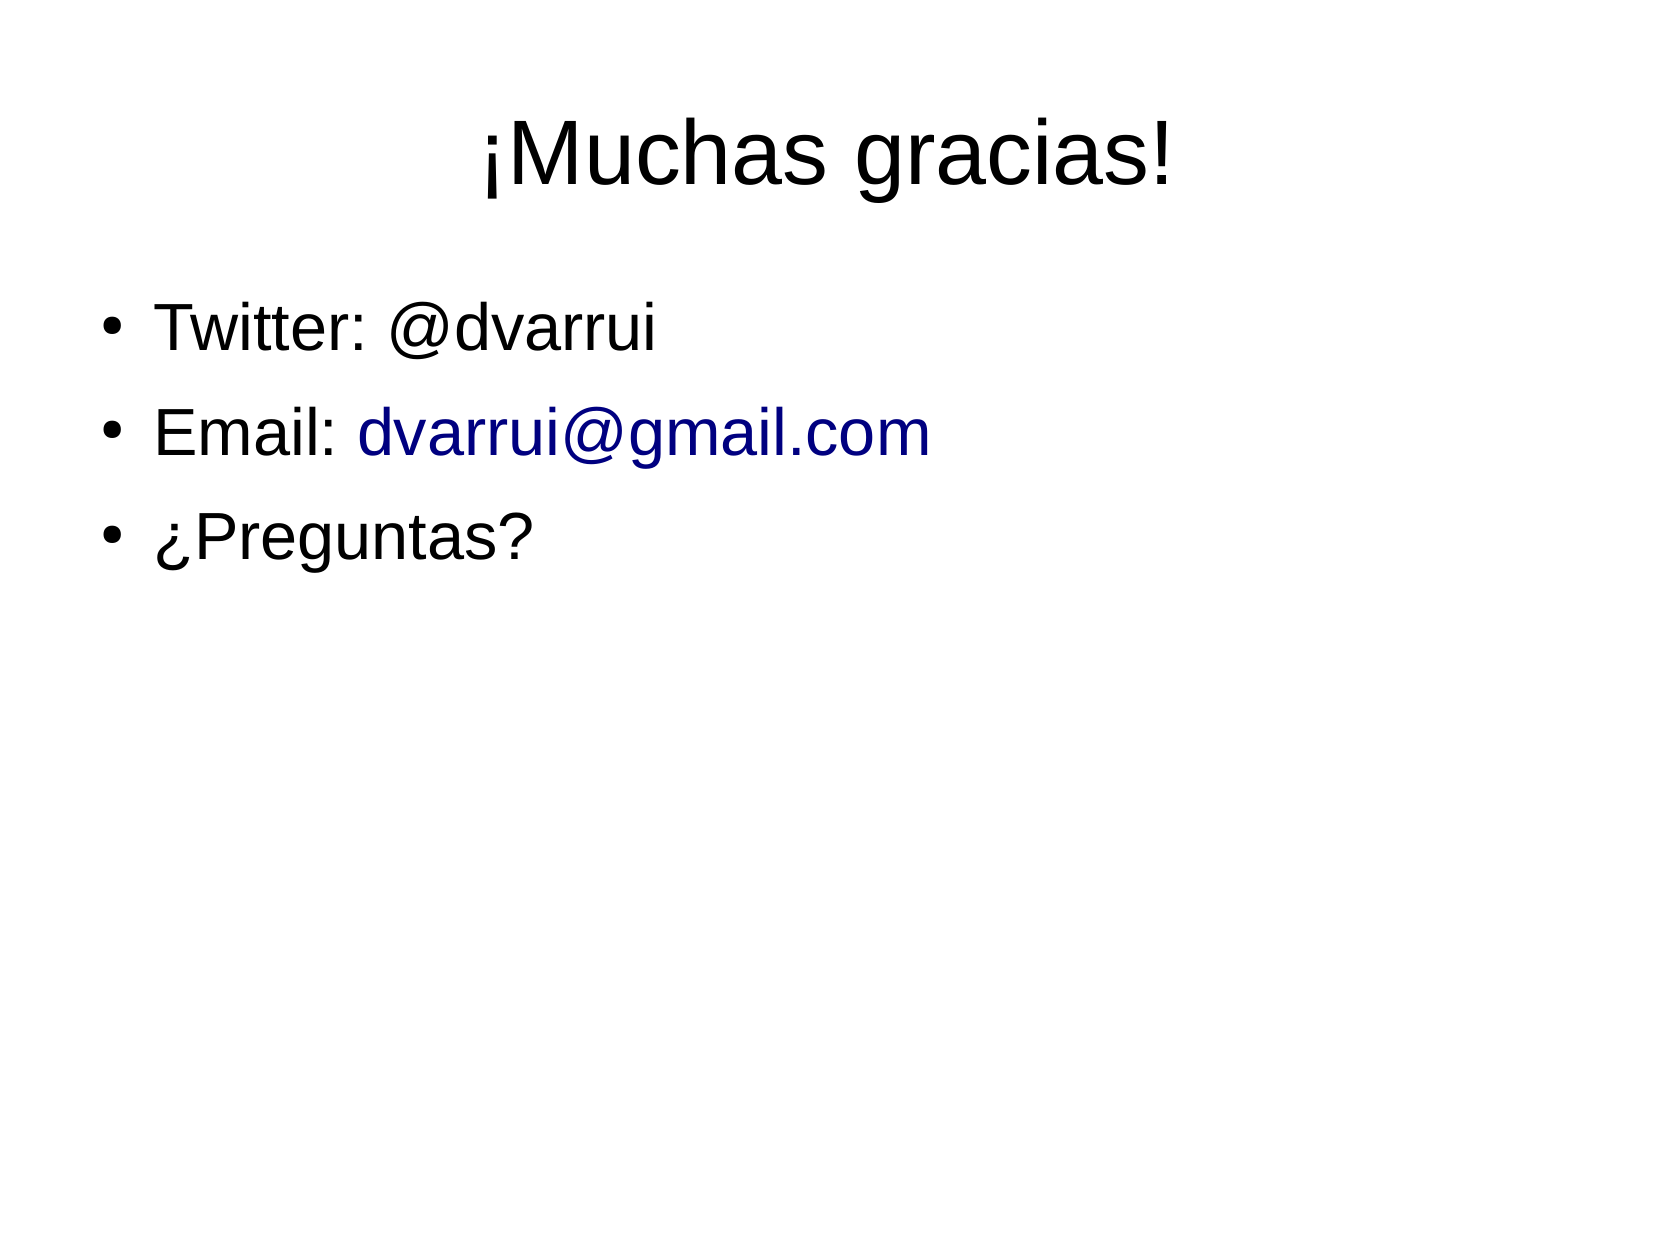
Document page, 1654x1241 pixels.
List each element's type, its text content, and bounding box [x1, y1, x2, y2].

title ¡Muchas gracias! [82, 49, 1571, 257]
list Twitter: @dvarrui Email: dvarrui@gmail.com ¿Preguntas? [82, 290, 1571, 1010]
